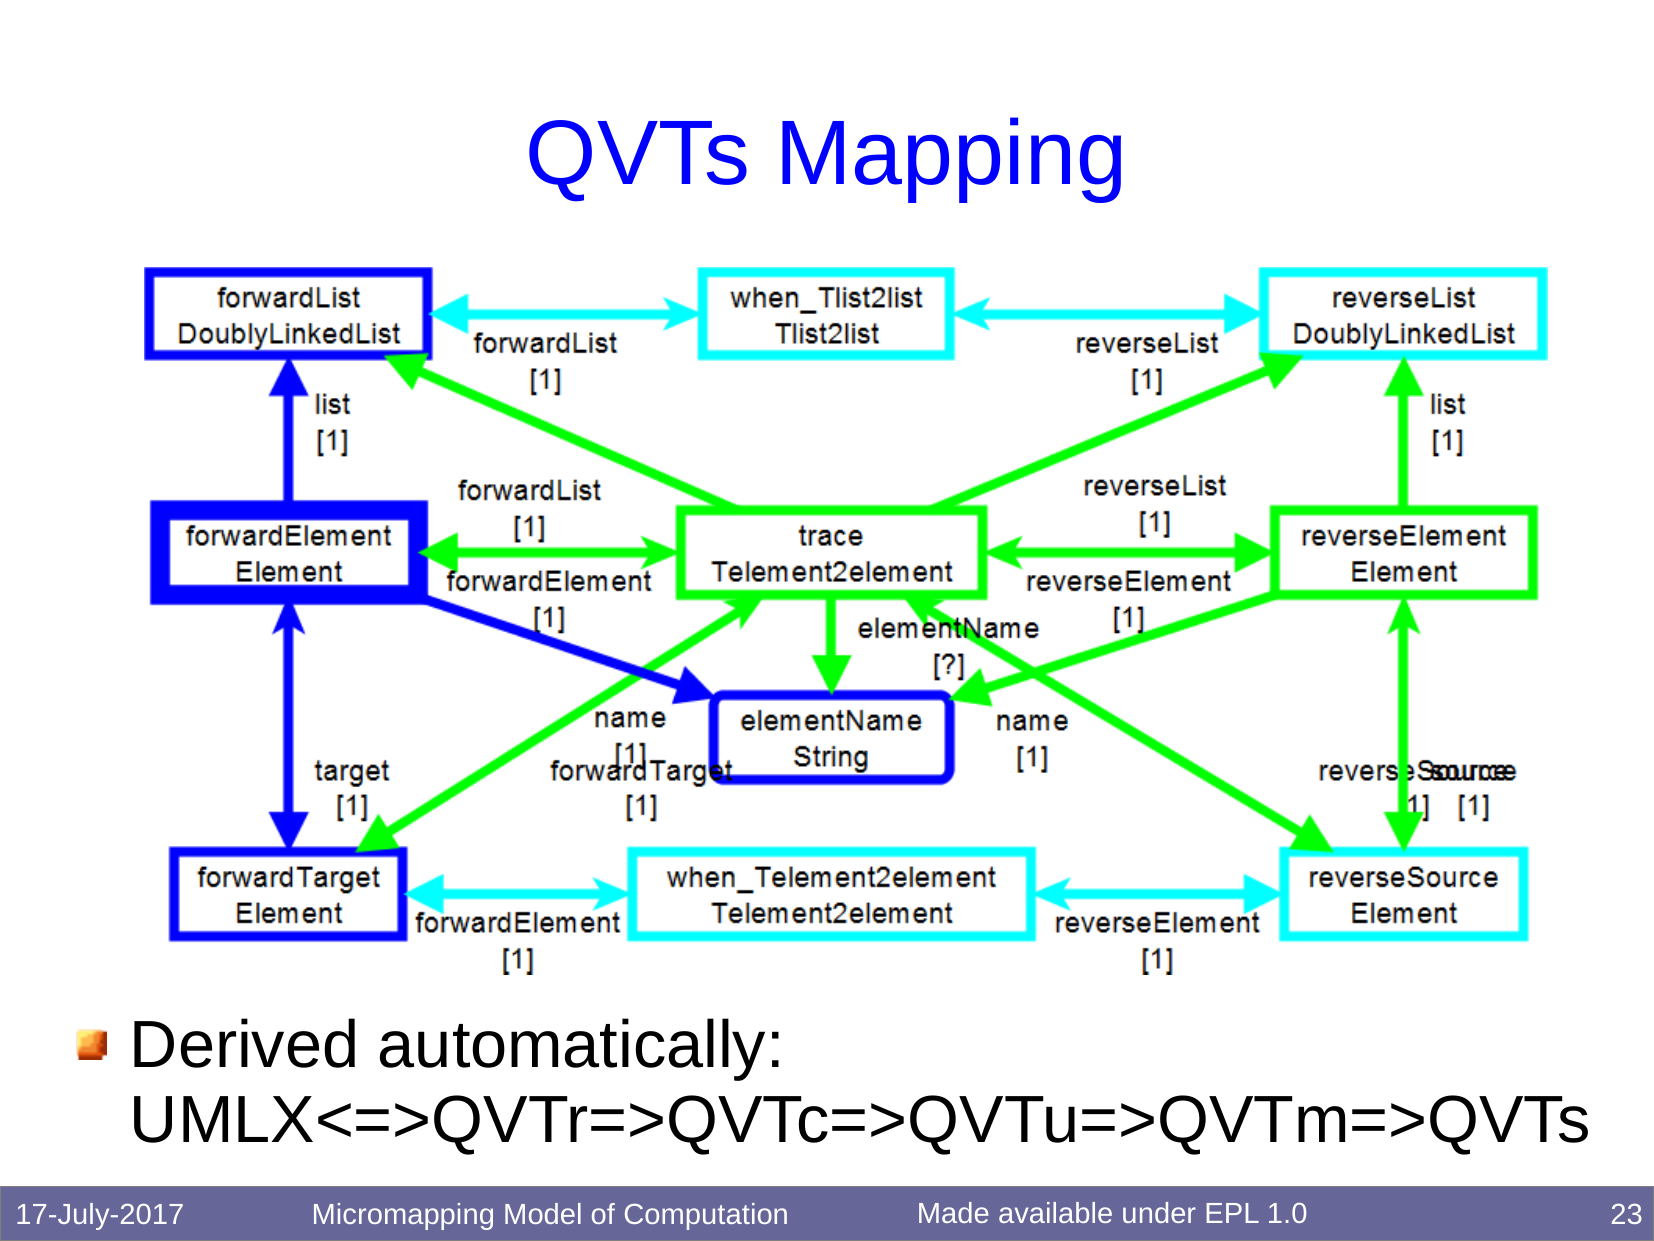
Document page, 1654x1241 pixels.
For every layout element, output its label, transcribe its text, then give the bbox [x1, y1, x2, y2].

picture [144, 267, 1548, 975]
list Derived automatically: UMLX<=>QVTr=>QVTc=>QVTu=>QVTm=>QVTs [59, 1007, 1654, 1241]
title QVTs Mapping [82, 49, 1571, 257]
